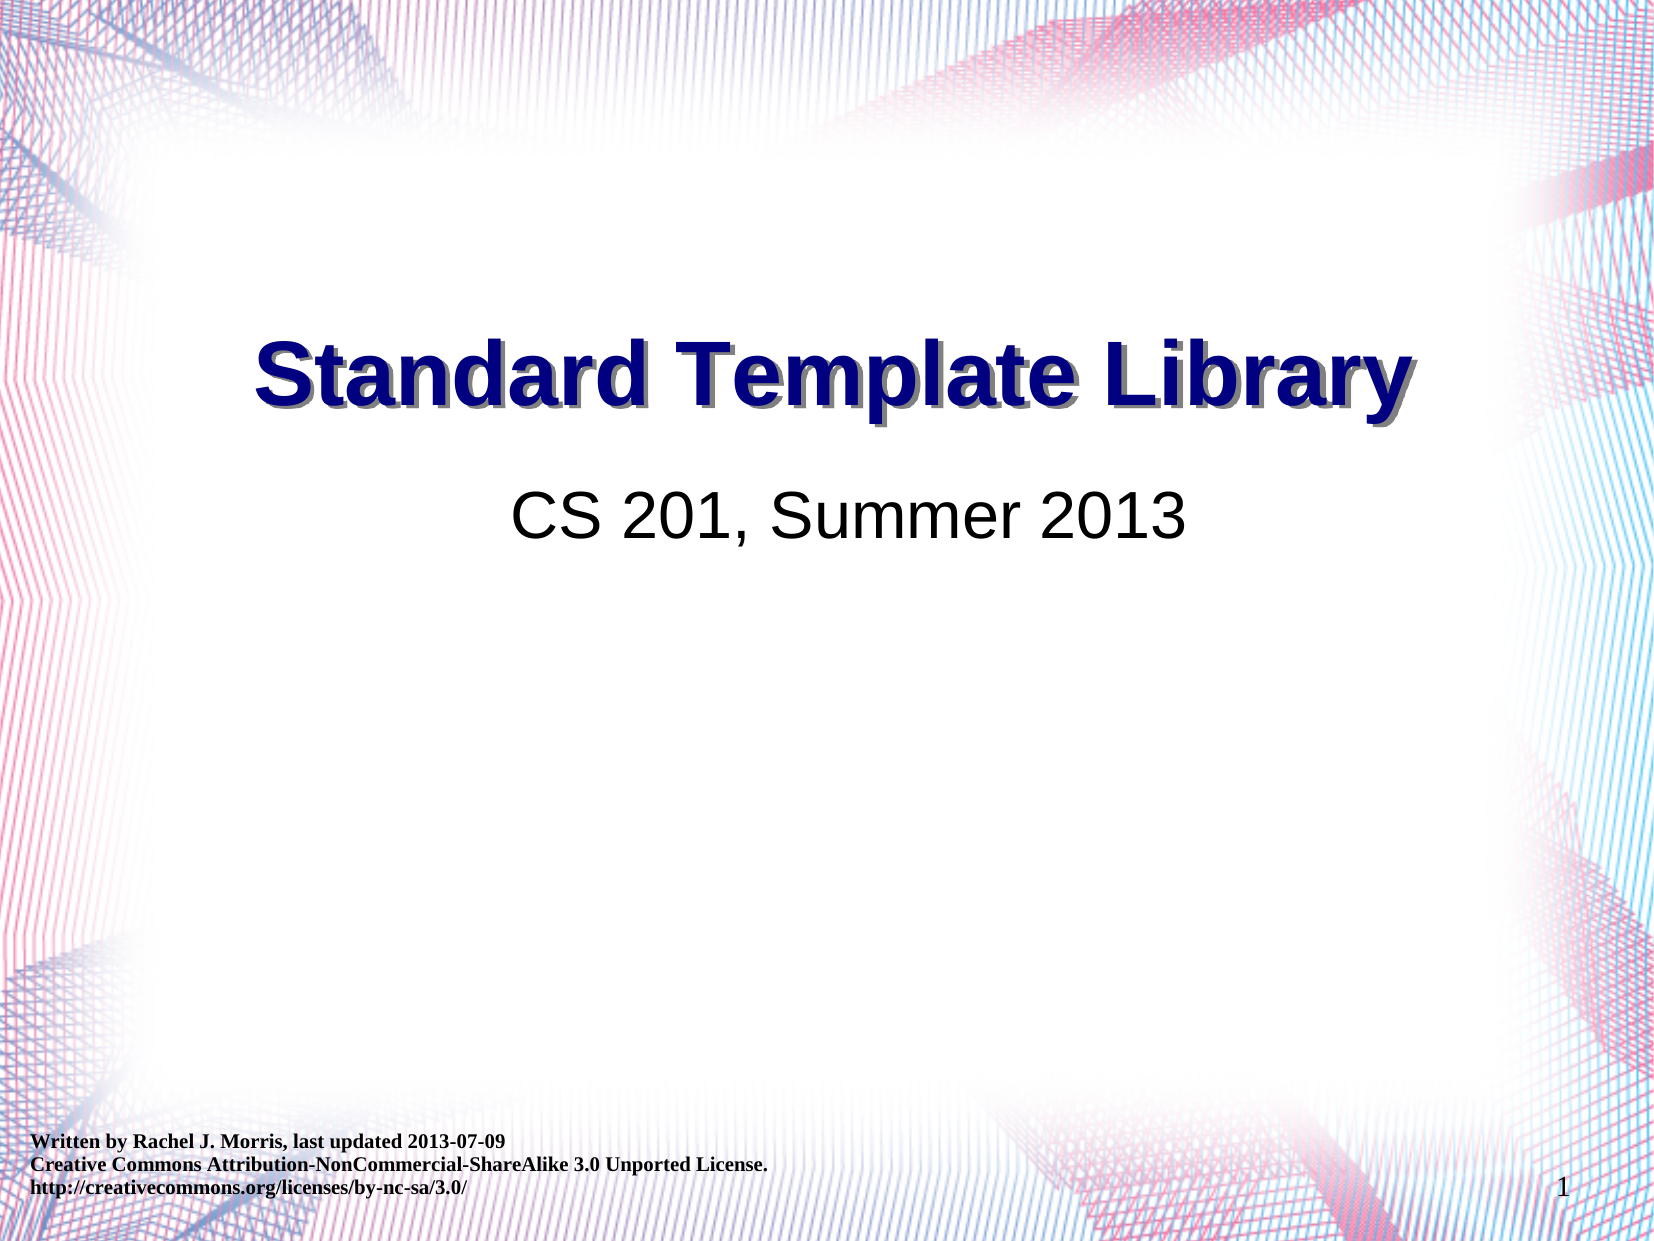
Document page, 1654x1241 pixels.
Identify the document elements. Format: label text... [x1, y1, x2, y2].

title Standard Template Library [90, 270, 1579, 478]
picture [0, 0, 1654, 1241]
text_box CS 201, Summer 2013 [123, 460, 1576, 571]
